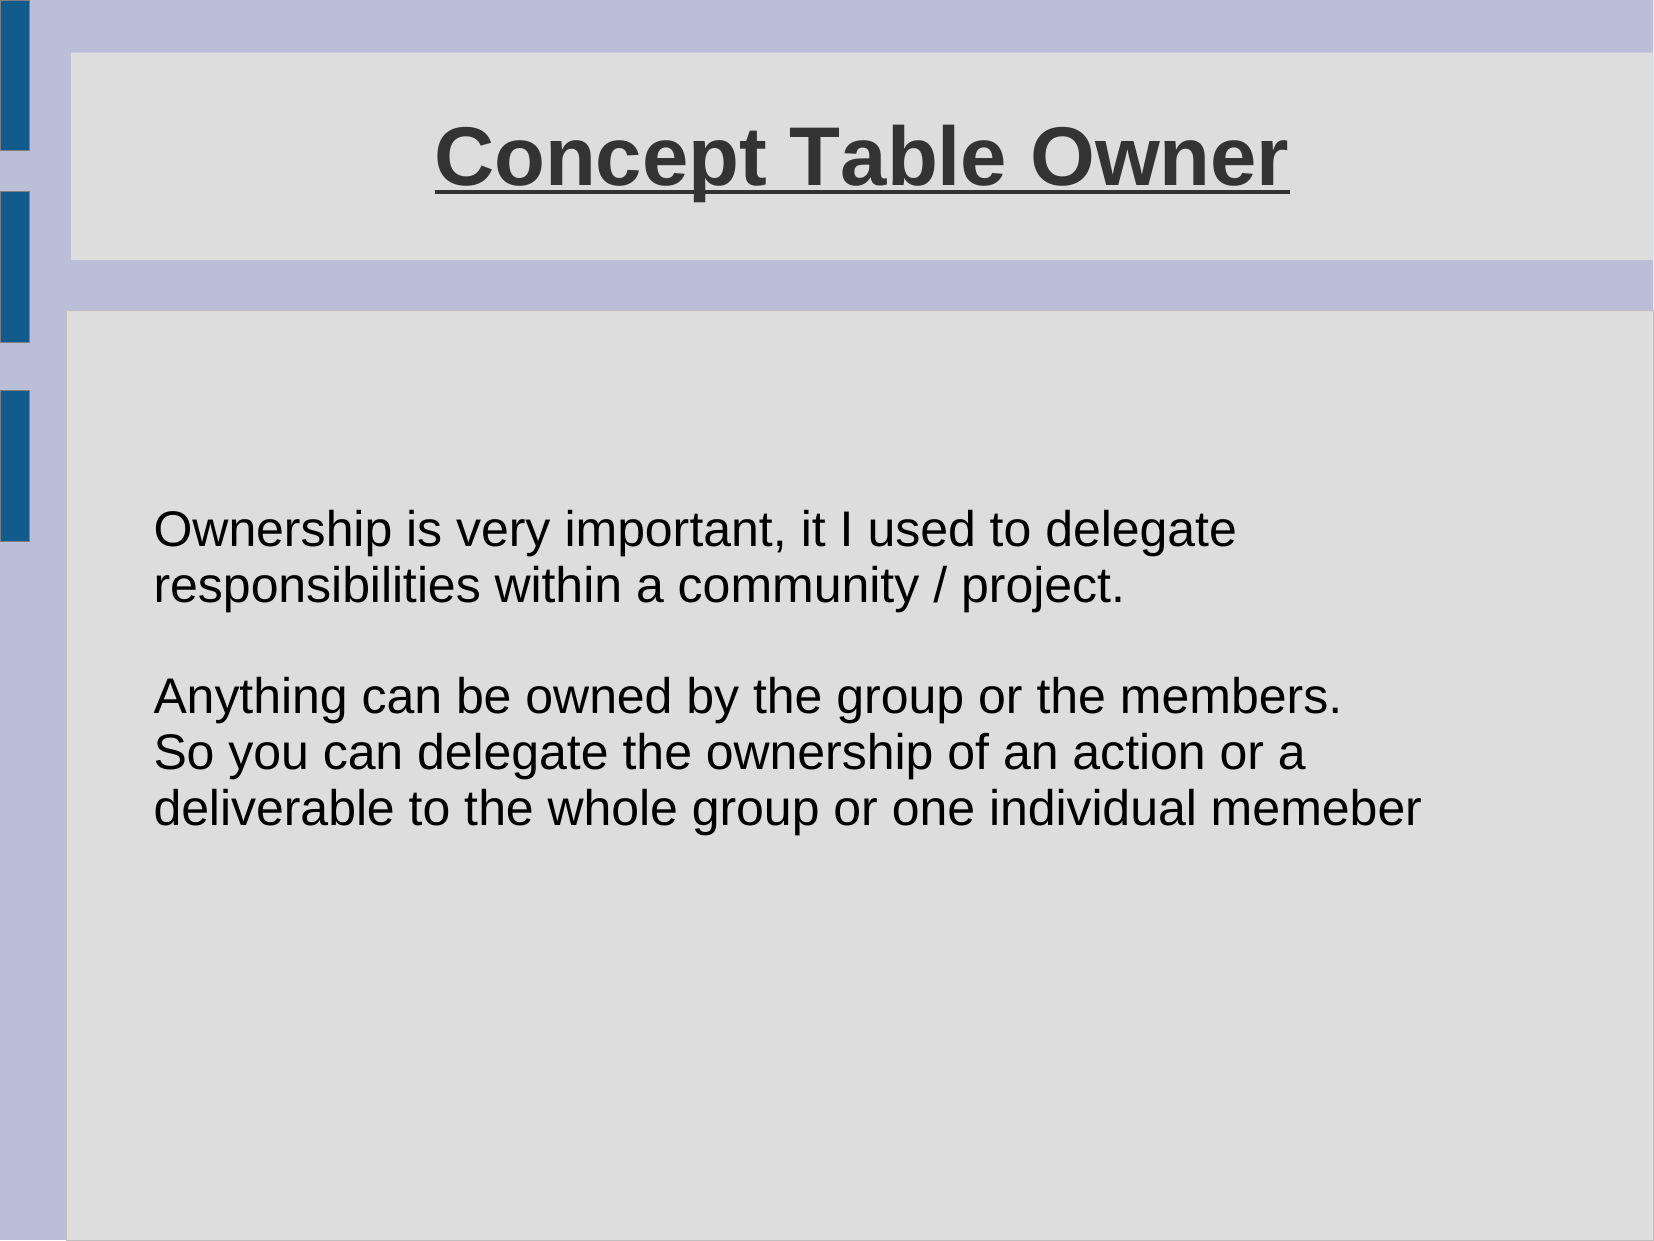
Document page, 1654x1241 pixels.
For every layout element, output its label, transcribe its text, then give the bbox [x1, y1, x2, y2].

title Concept Table Owner [70, 52, 1654, 260]
list Ownership is very important, it I used to delegate responsibilities within a community / project. Anything can be owned by the group or the members. So you can delegate the ownership of an action or a deliverable to the whole group or one individual memeber [153, 389, 1524, 1099]
